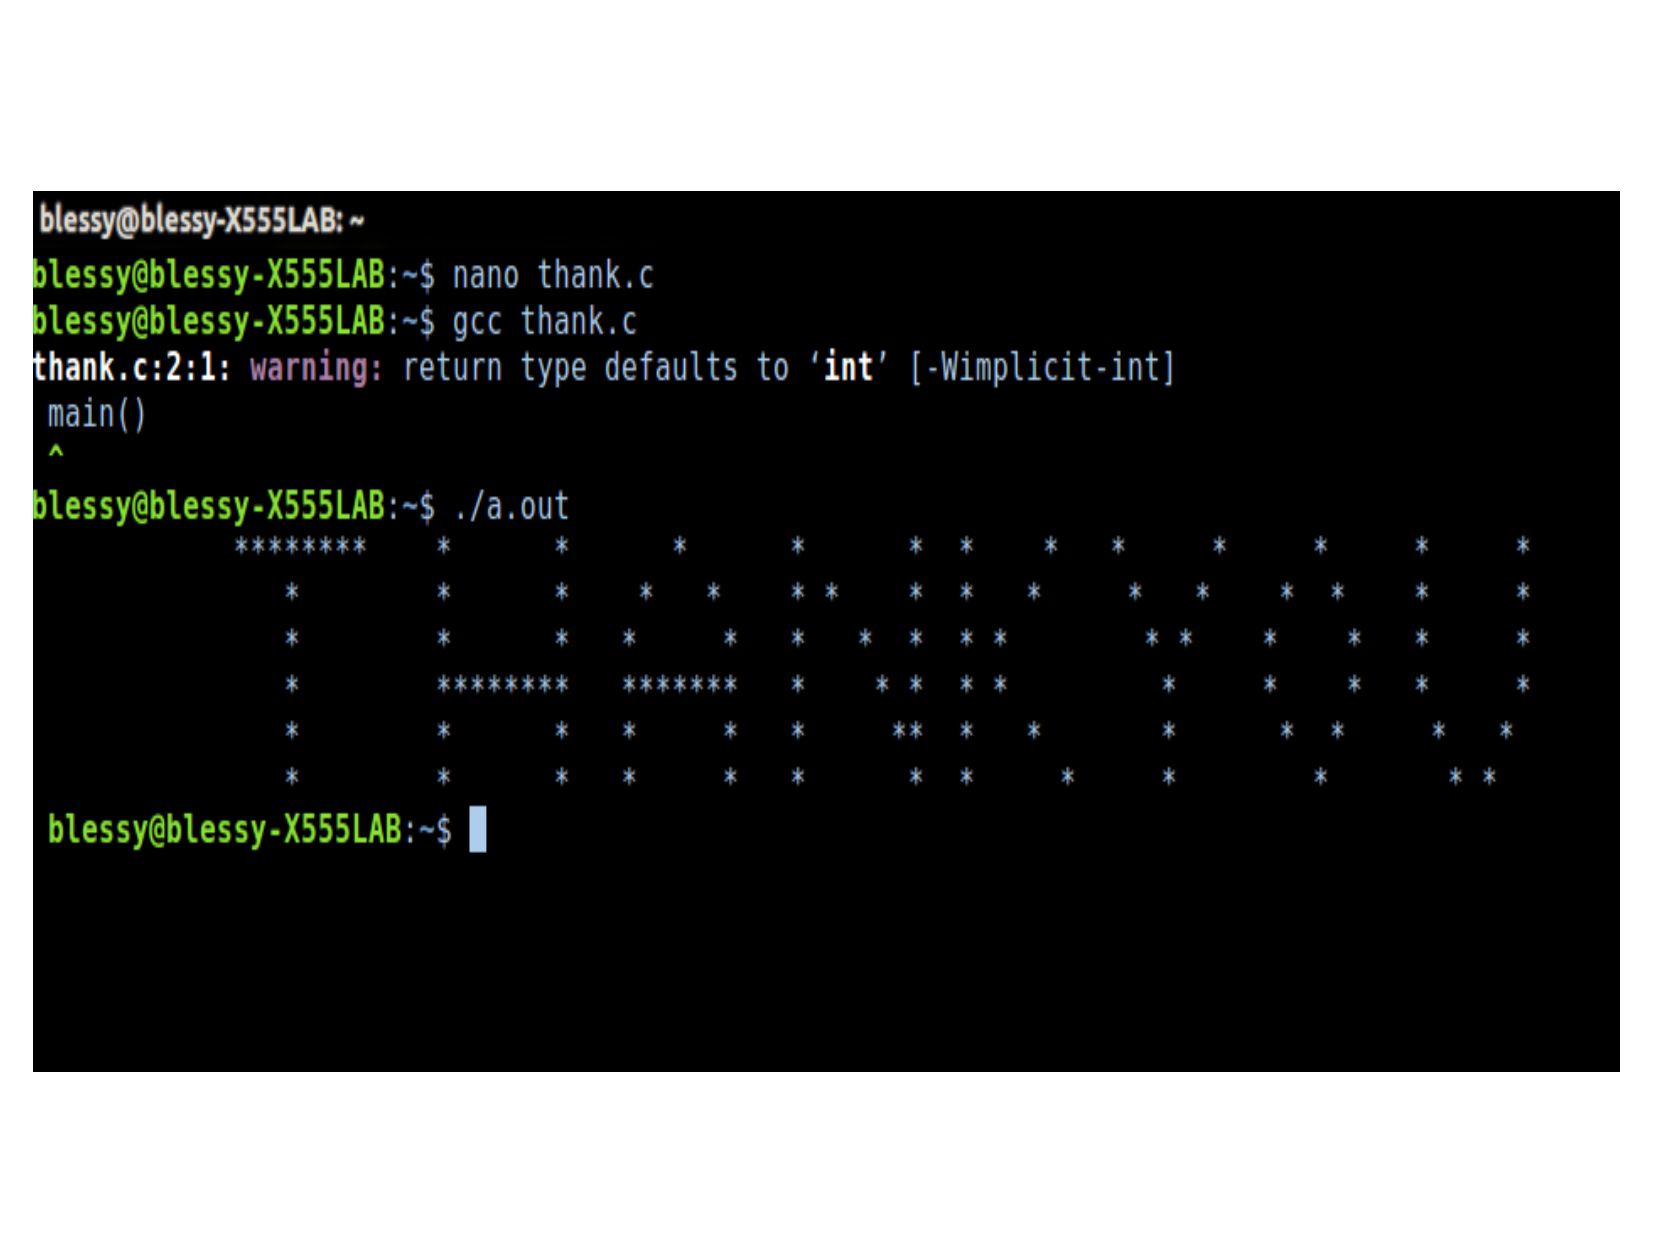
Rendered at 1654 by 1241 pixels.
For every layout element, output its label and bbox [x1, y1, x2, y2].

picture [33, 191, 1620, 1072]
